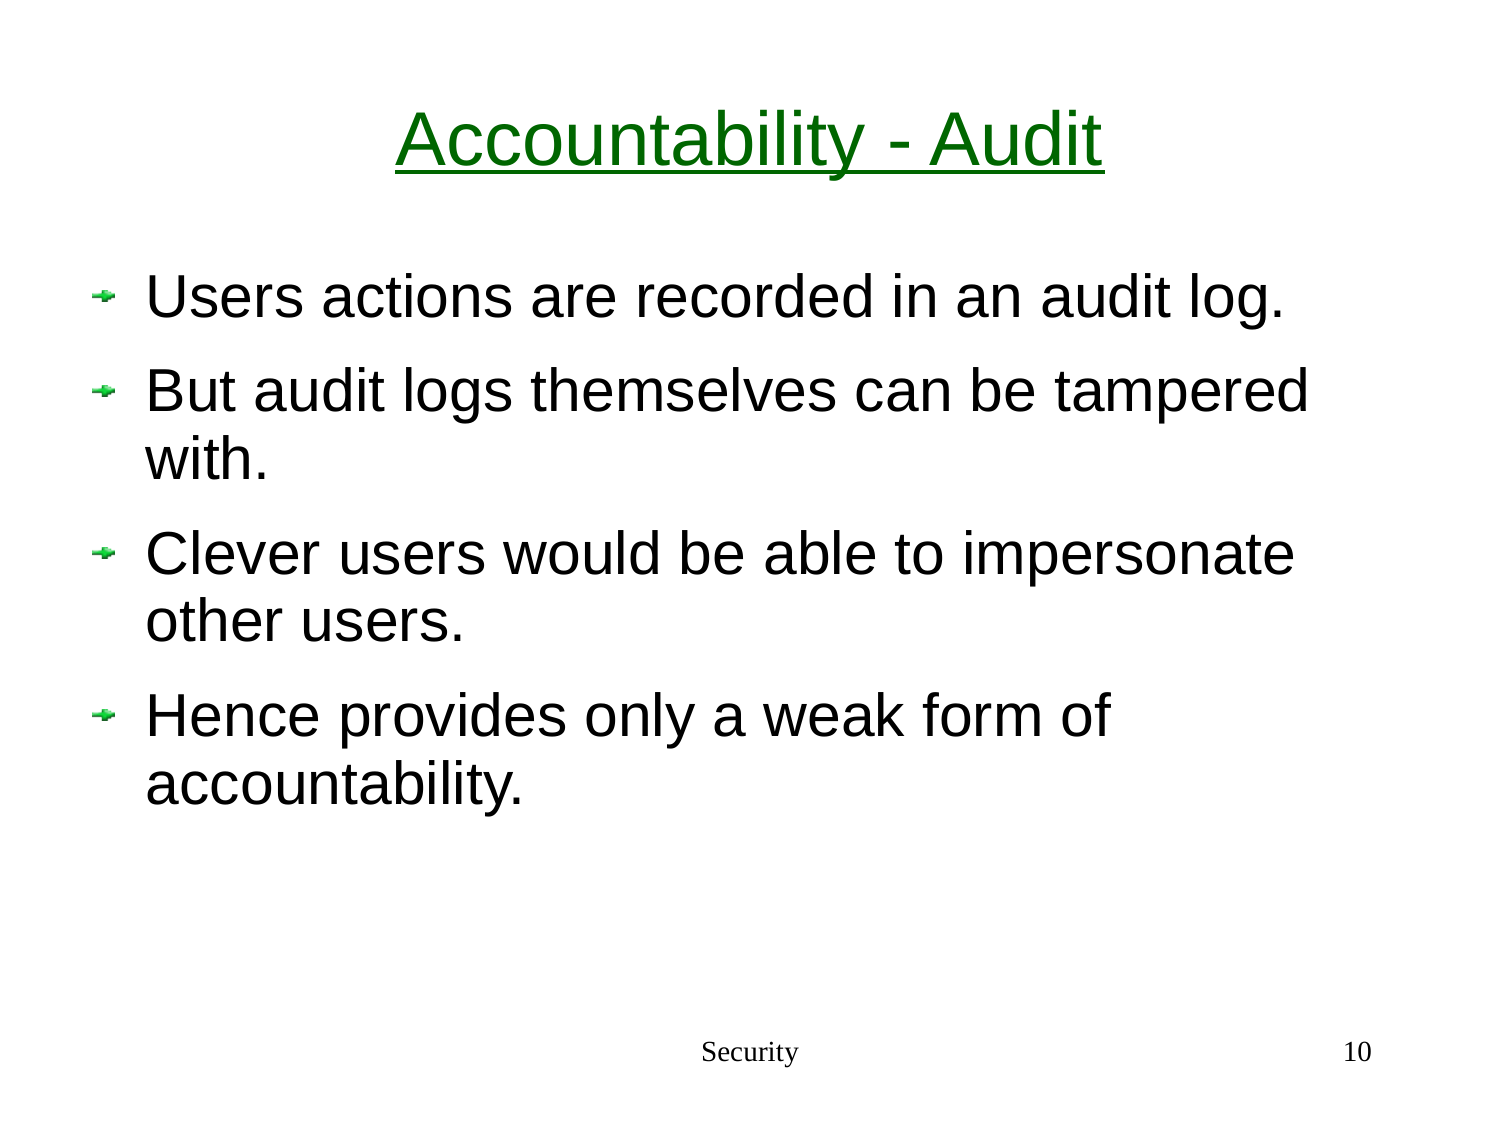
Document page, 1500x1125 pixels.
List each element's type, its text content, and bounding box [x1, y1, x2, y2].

footer Security [512, 1025, 988, 1100]
list Users actions are recorded in an audit log. But audit logs themselves can be tampered with. Clever users would be able to impersonate other users. Hence provides only a weak form of accountability. [75, 262, 1425, 1006]
title Accountability - Audit [75, 93, 1425, 185]
slide_number <number> [1074, 1025, 1388, 1100]
